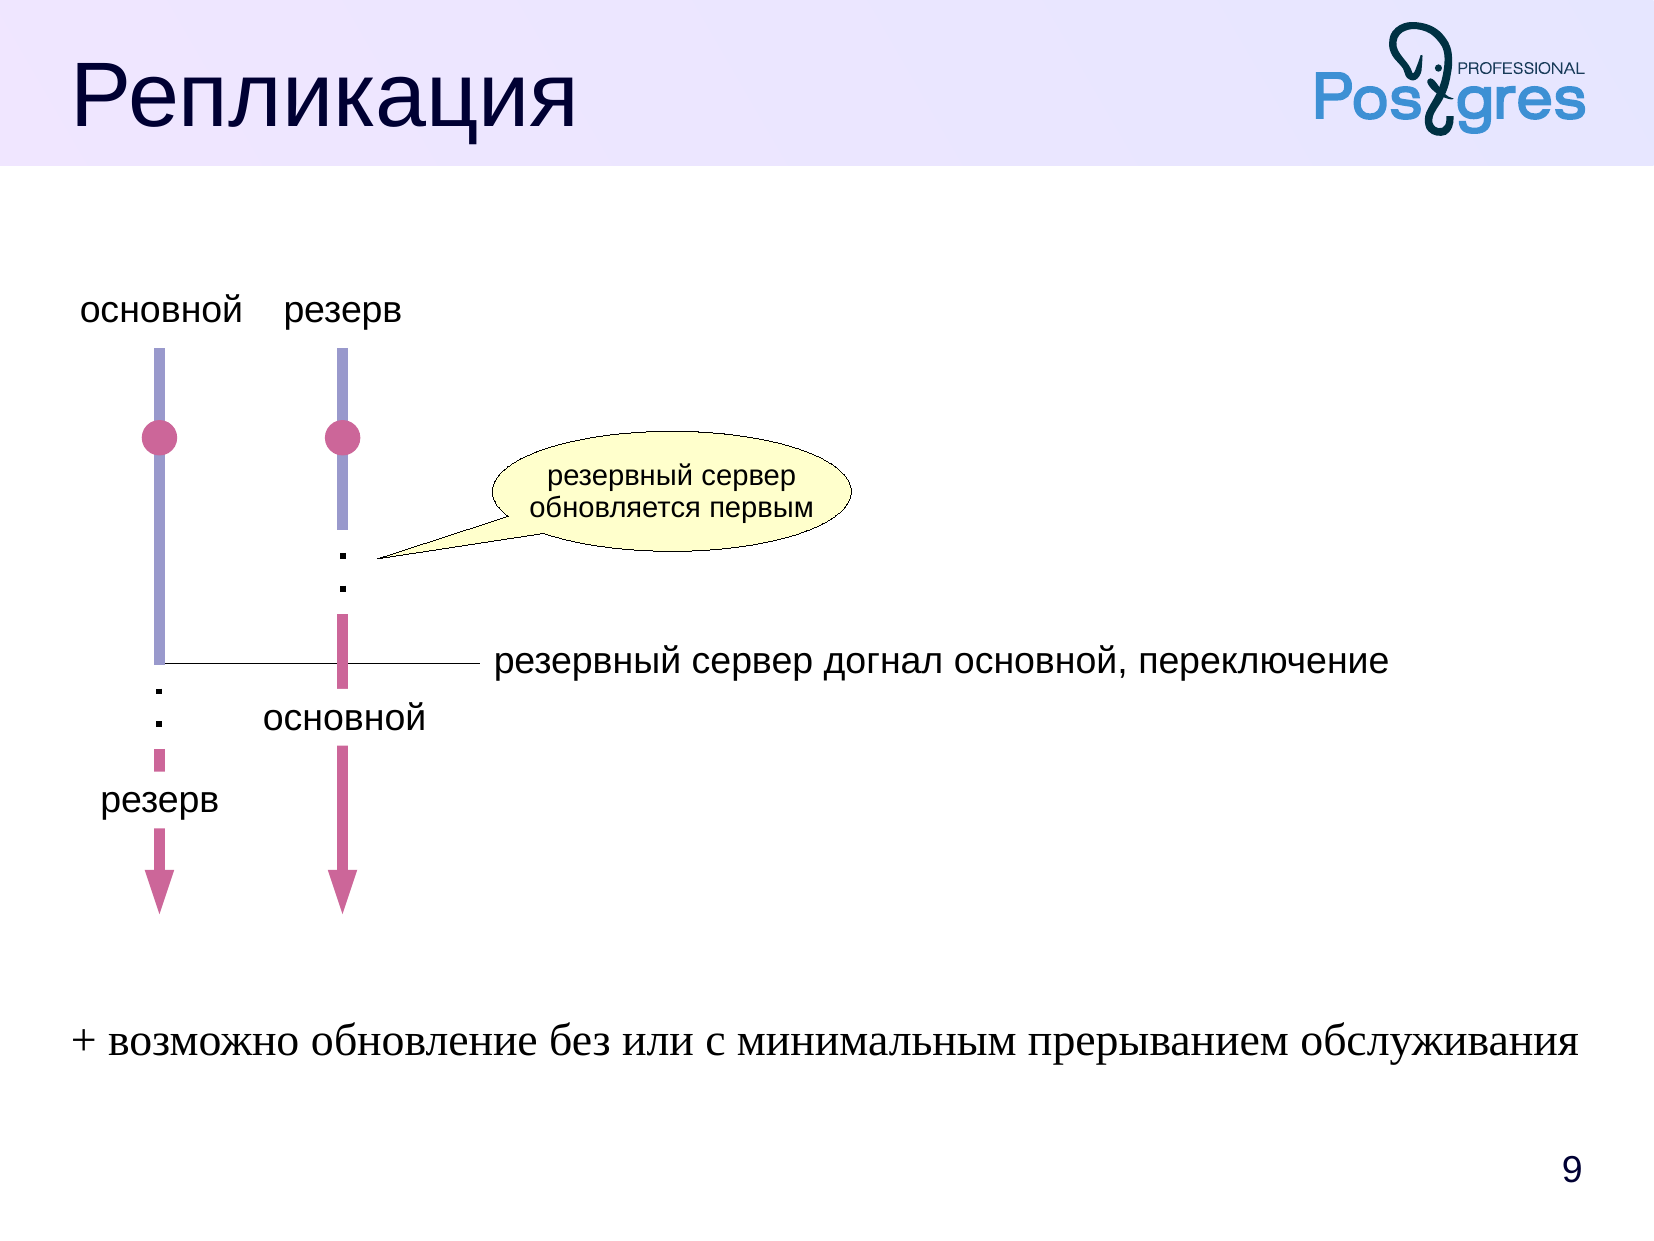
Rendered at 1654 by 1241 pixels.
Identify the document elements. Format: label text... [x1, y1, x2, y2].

text_box резерв [268, 281, 418, 339]
text_box основной [248, 688, 442, 746]
text_box резервный сервер обновляется первым [377, 431, 852, 559]
text_box резерв [85, 771, 235, 829]
text_box [324, 420, 361, 456]
title Репликация [70, 43, 1241, 147]
list + возможно обновление без или с минимальным прерыванием обслуживания [70, 283, 1583, 1141]
text_box основной [64, 281, 259, 339]
